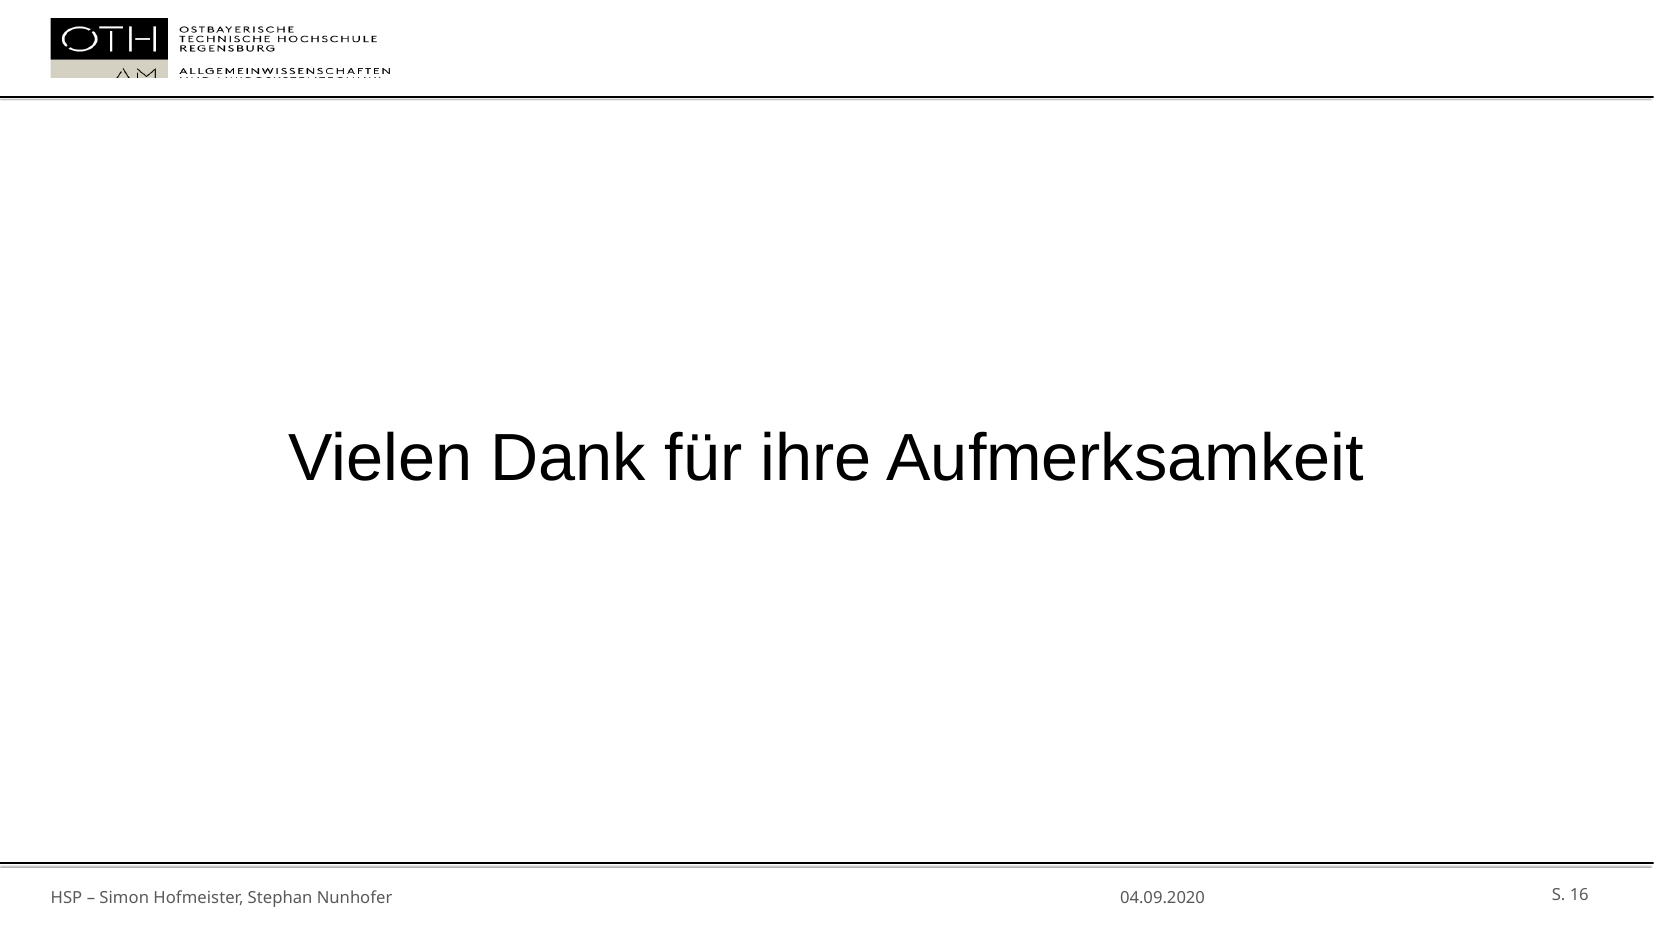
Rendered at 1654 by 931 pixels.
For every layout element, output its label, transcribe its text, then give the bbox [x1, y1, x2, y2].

picture [50, 18, 456, 78]
text_box Vielen Dank für ihre Aufmerksamkeit [88, 177, 1565, 739]
